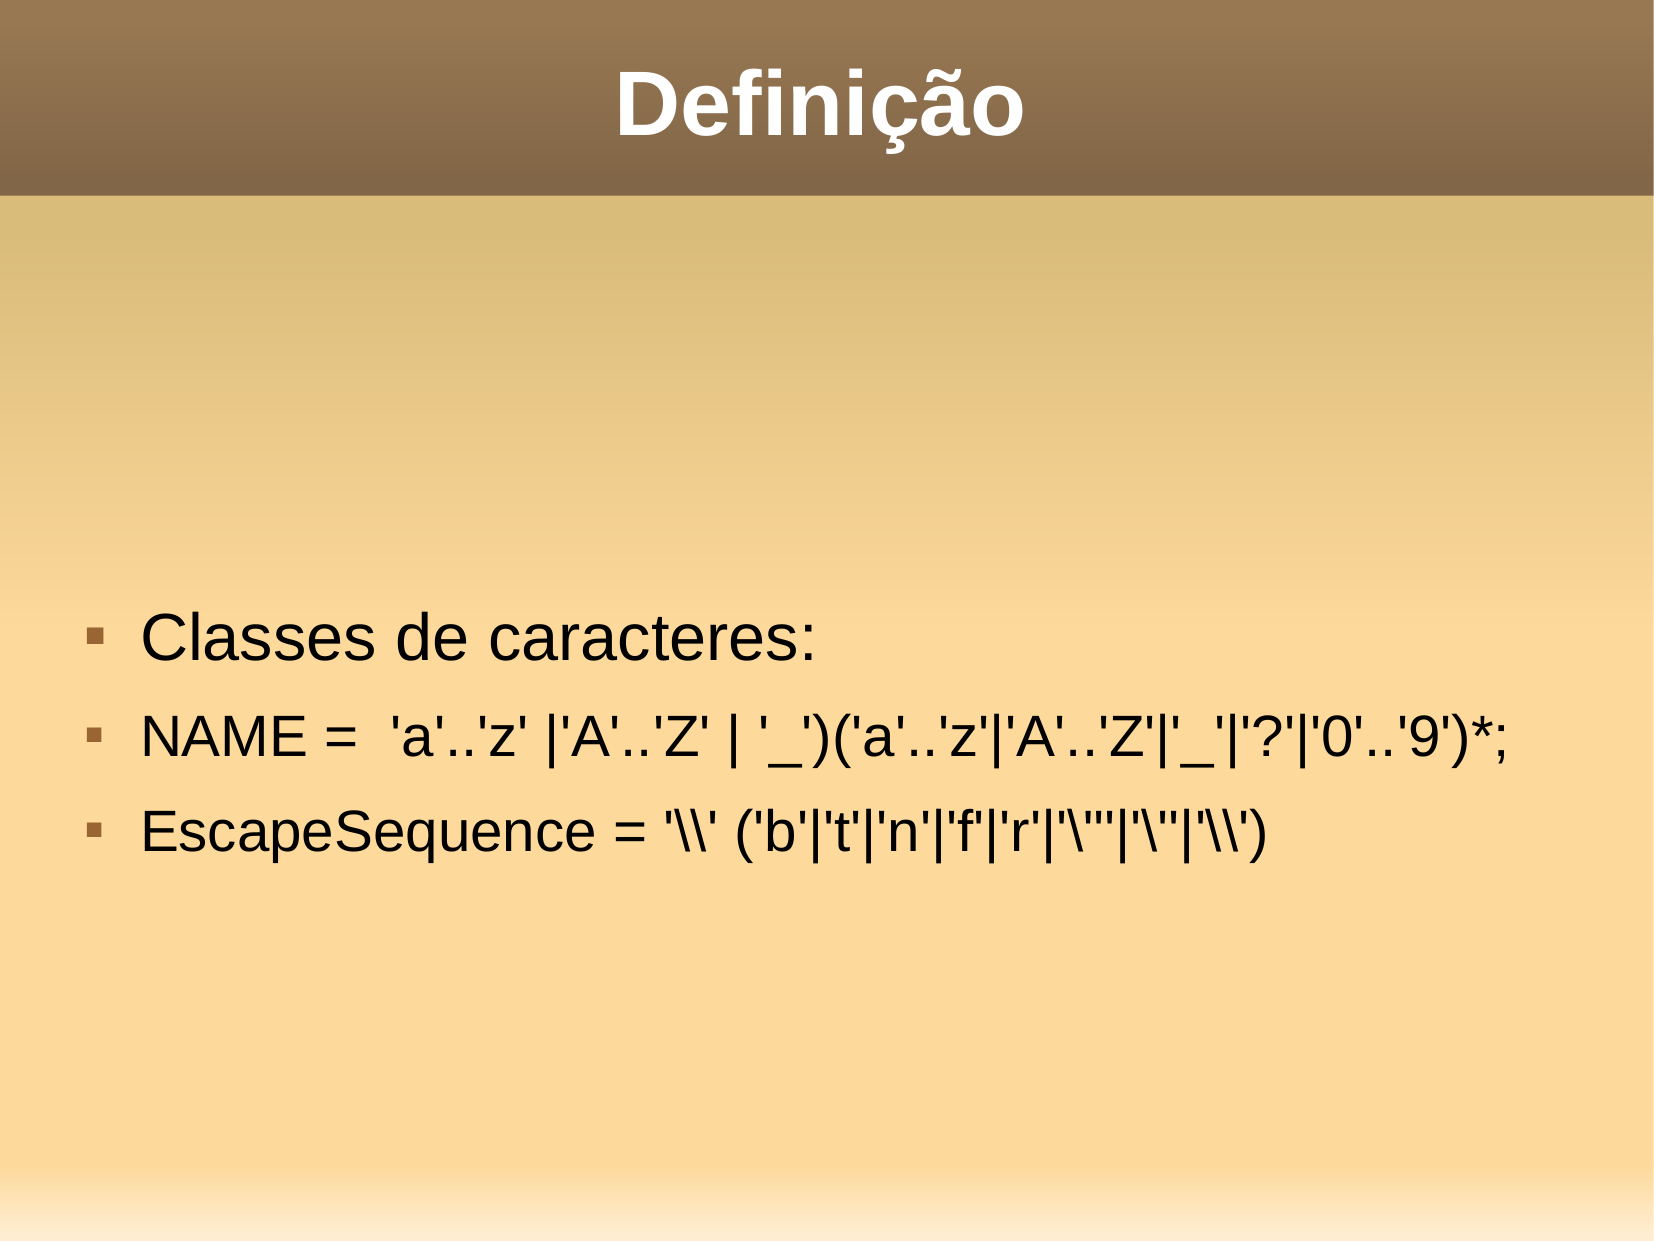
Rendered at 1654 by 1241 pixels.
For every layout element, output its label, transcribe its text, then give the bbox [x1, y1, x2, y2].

title Definição [76, 7, 1565, 200]
picture [0, 0, 1654, 1241]
list Classes de caracteres: NAME = 'a'..'z' |'A'..'Z' | '_')('a'..'z'|'A'..'Z'|'_'|'?'|'0'..'9')*; EscapeSequence = '\\' ('b'|'t'|'n'|'f'|'r'|'\"'|'\''|'\\') [69, 495, 1558, 1241]
